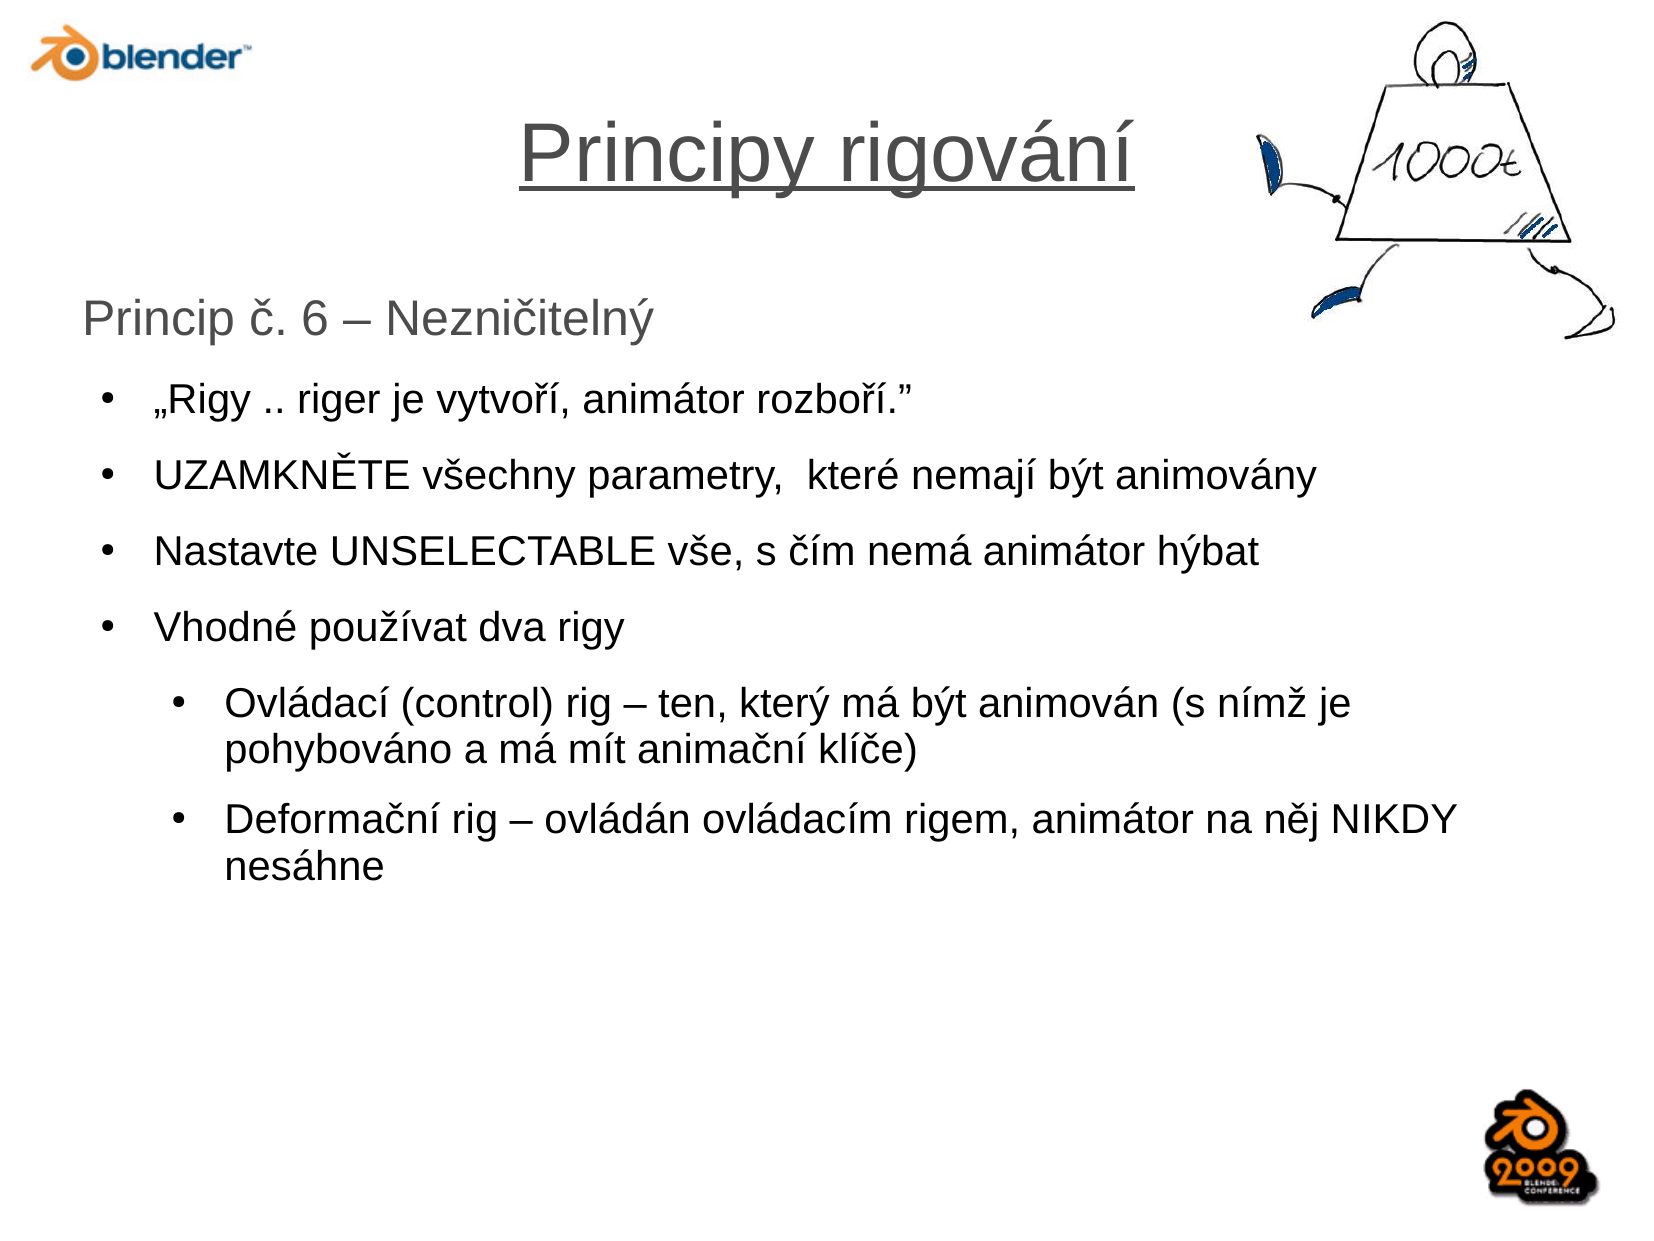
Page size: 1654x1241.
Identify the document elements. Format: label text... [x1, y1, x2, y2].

picture [15, 18, 266, 89]
list Princip č. 6 – Nezničitelný „Rigy .. riger je vytvoří, animátor rozboří.” UZAMKNĚTE všechny parametry, které nemají být animovány Nastavte UNSELECTABLE vše, s čím nemá animátor hýbat Vhodné používat dva rigy Ovládací (control) rig – ten, který má být animován (s nímž je pohybováno a má mít animační klíče) Deformační rig – ovládán ovládacím rigem, animátor na něj NIKDY nesáhne [82, 290, 1571, 1109]
picture [1241, 1, 1654, 356]
picture [1476, 1085, 1602, 1211]
title Principy rigování [82, 49, 1571, 257]
